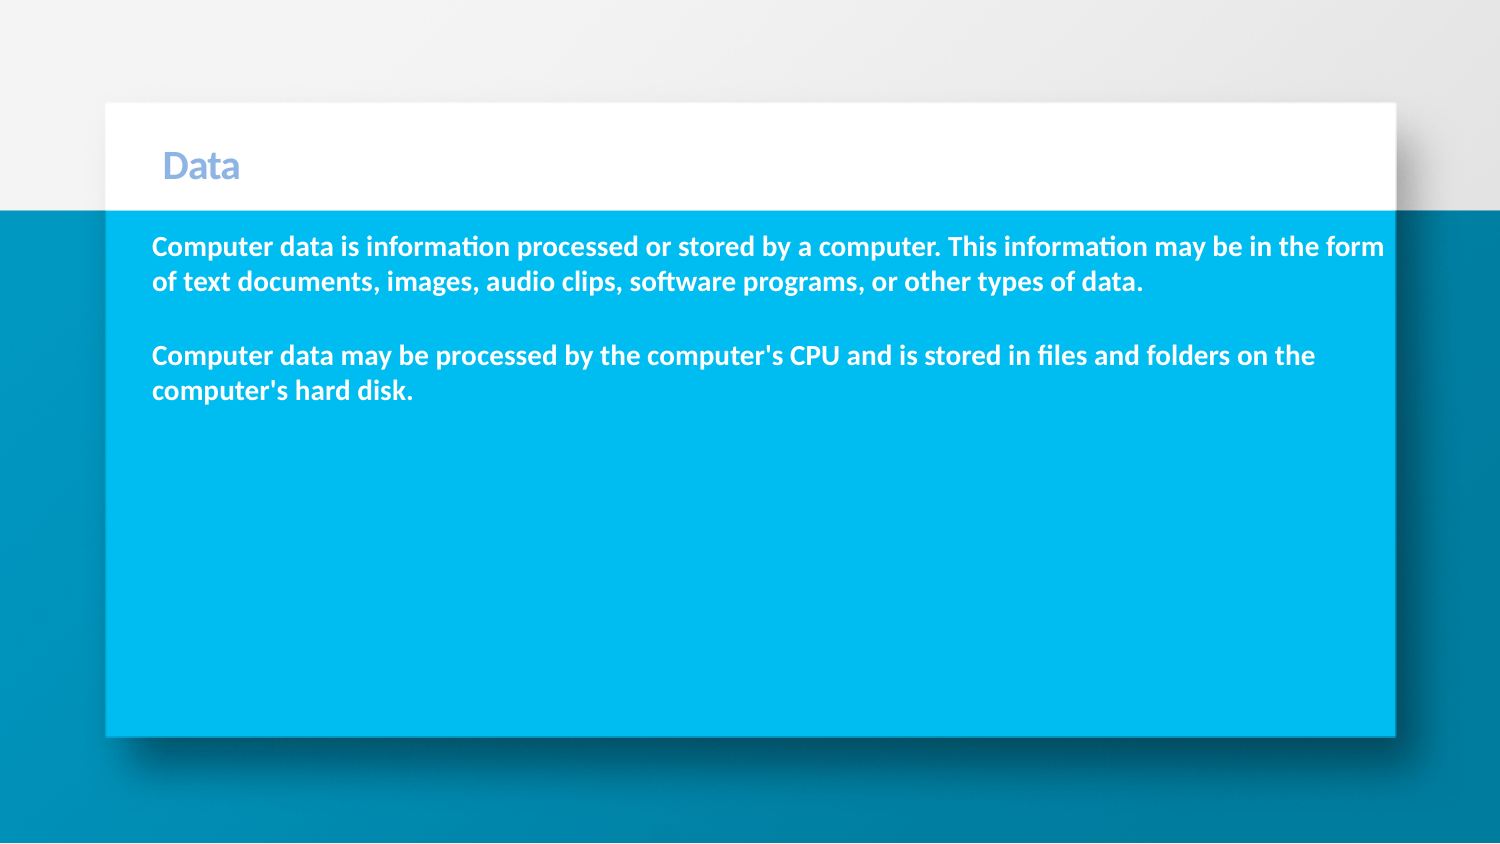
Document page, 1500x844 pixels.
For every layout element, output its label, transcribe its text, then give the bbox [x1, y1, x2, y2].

text_box Computer data is information processed or stored by a computer. This information may be in the form of text documents, images, audio clips, software programs, or other types of data. Computer data may be processed by the computer's CPU and is stored in files and folders on the computer's hard disk. [150, 224, 1411, 528]
title Data [160, 135, 676, 224]
text_box [0, 0, 1500, 843]
